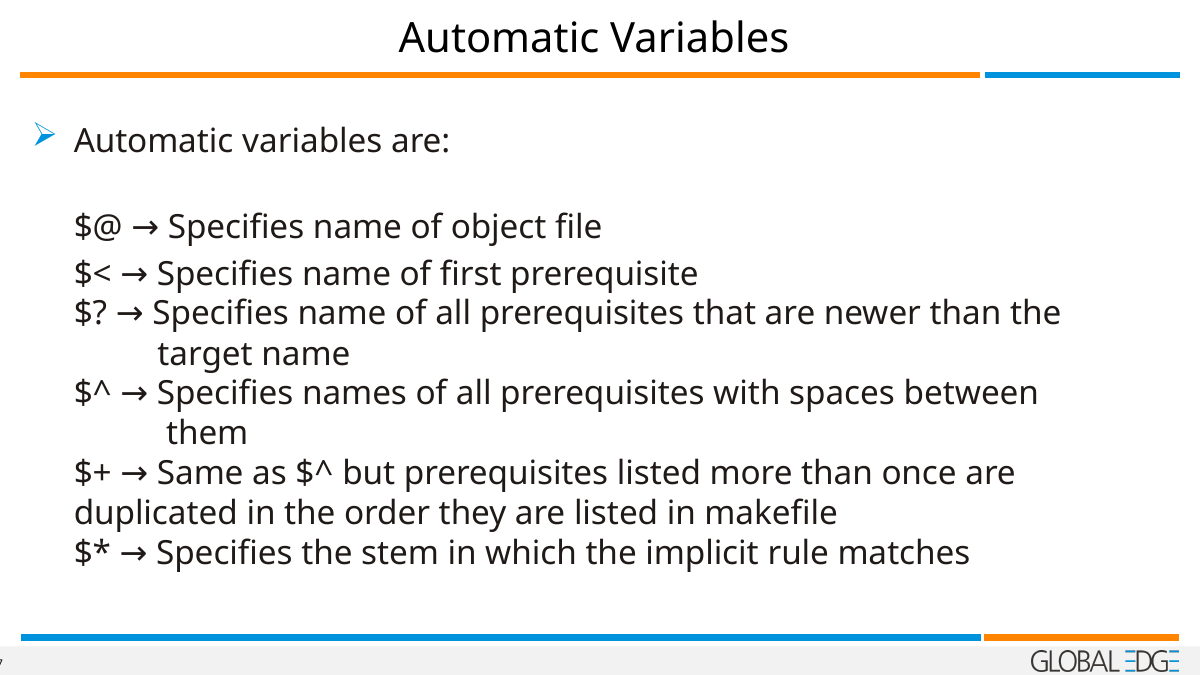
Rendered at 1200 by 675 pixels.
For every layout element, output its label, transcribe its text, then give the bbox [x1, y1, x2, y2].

list Automatic variables are: $@ → Specifies name of object file $< → Specifies name of first prerequisite $? → Specifies name of all prerequisites that are newer than the target name $^ → Specifies names of all prerequisites with spaces between them $+ → Same as $^ but prerequisites listed more than once are duplicated in the order they are listed in makefile $* → Specifies the stem in which the implicit rule matches [20, 113, 1179, 628]
title Automatic Variables [56, 6, 1132, 66]
picture [1031, 650, 1179, 672]
